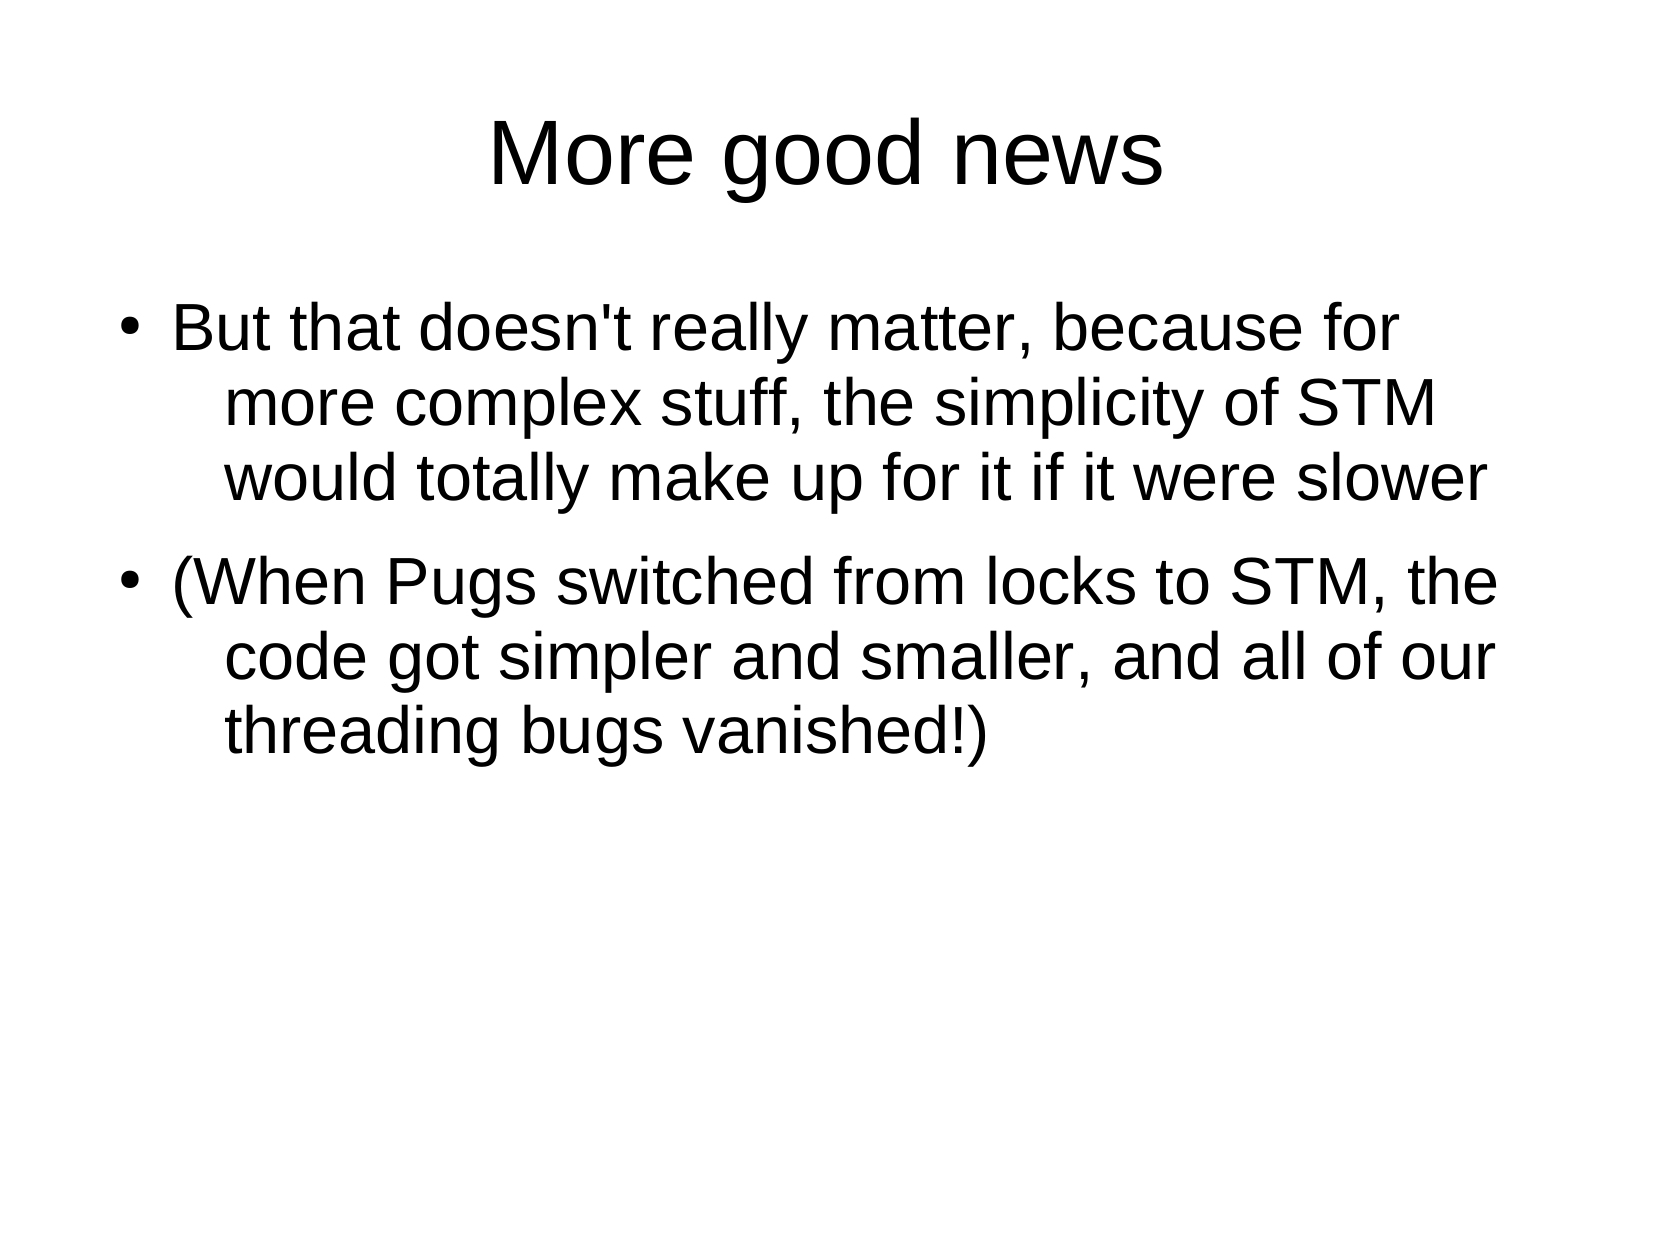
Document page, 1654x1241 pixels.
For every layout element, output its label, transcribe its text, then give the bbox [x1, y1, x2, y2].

title More good news [82, 49, 1571, 257]
list But that doesn't really matter, because for more complex stuff, the simplicity of STM would totally make up for it if it were slower (When Pugs switched from locks to STM, the code got simpler and smaller, and all of our threading bugs vanished!) [82, 290, 1571, 1109]
